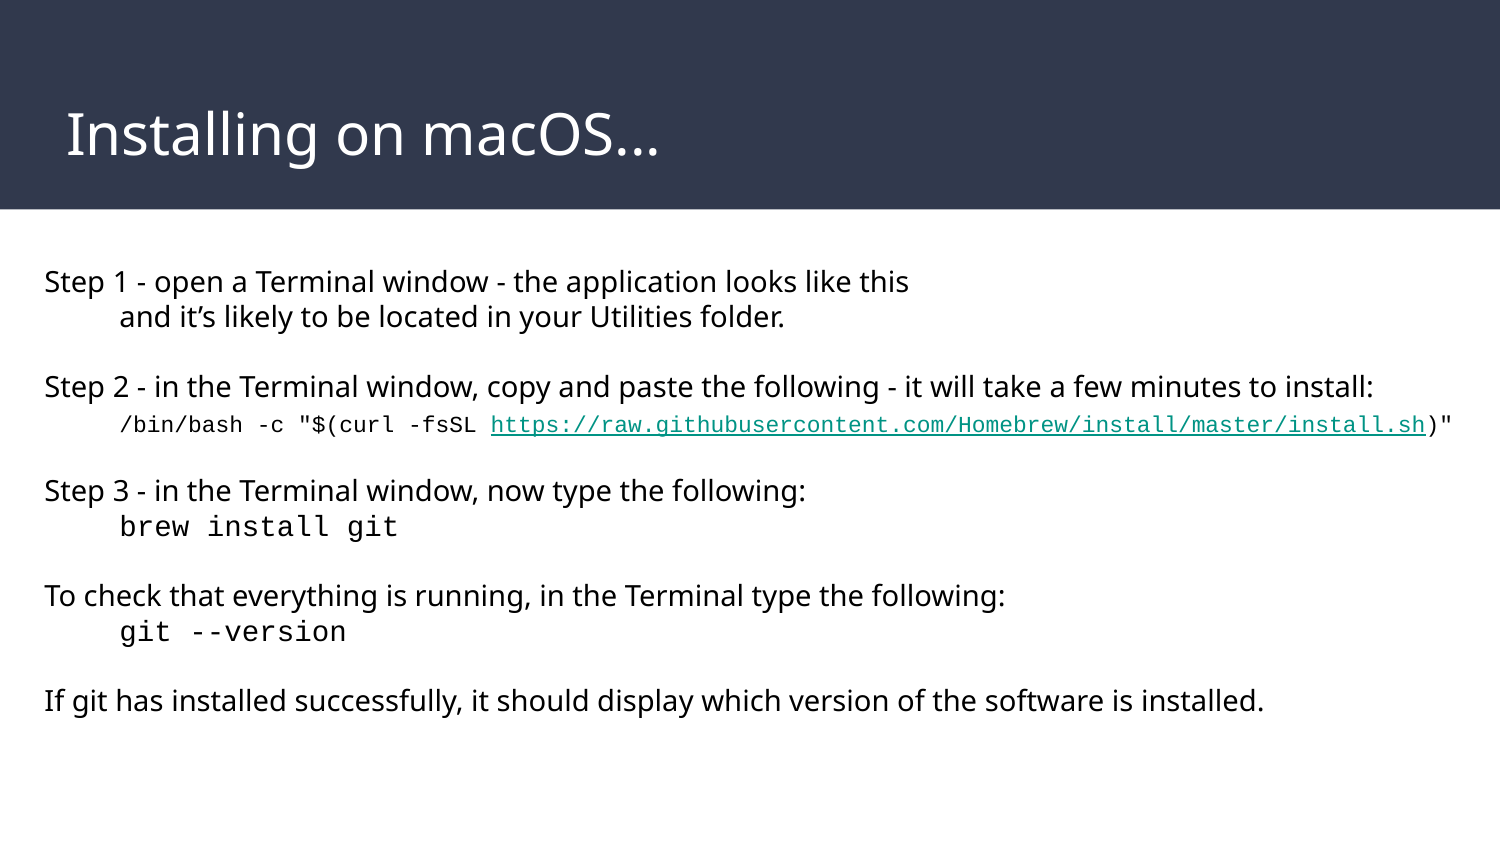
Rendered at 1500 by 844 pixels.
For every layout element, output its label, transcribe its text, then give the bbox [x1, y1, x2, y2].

text_box Step 1 - open a Terminal window - the application looks like this and it’s likely to be located in your Utilities folder. Step 2 - in the Terminal window, copy and paste the following - it will take a few minutes to install: /bin/bash -c "$(curl -fsSL https://raw.githubusercontent.com/Homebrew/install/master/install.sh)" Step 3 - in the Terminal window, now type the following: brew install git To check that everything is running, in the Terminal type the following: git --version If git has installed successfully, it should display which version of the software is installed. [29, 248, 1473, 814]
title Installing on macOS... [51, 82, 1449, 185]
